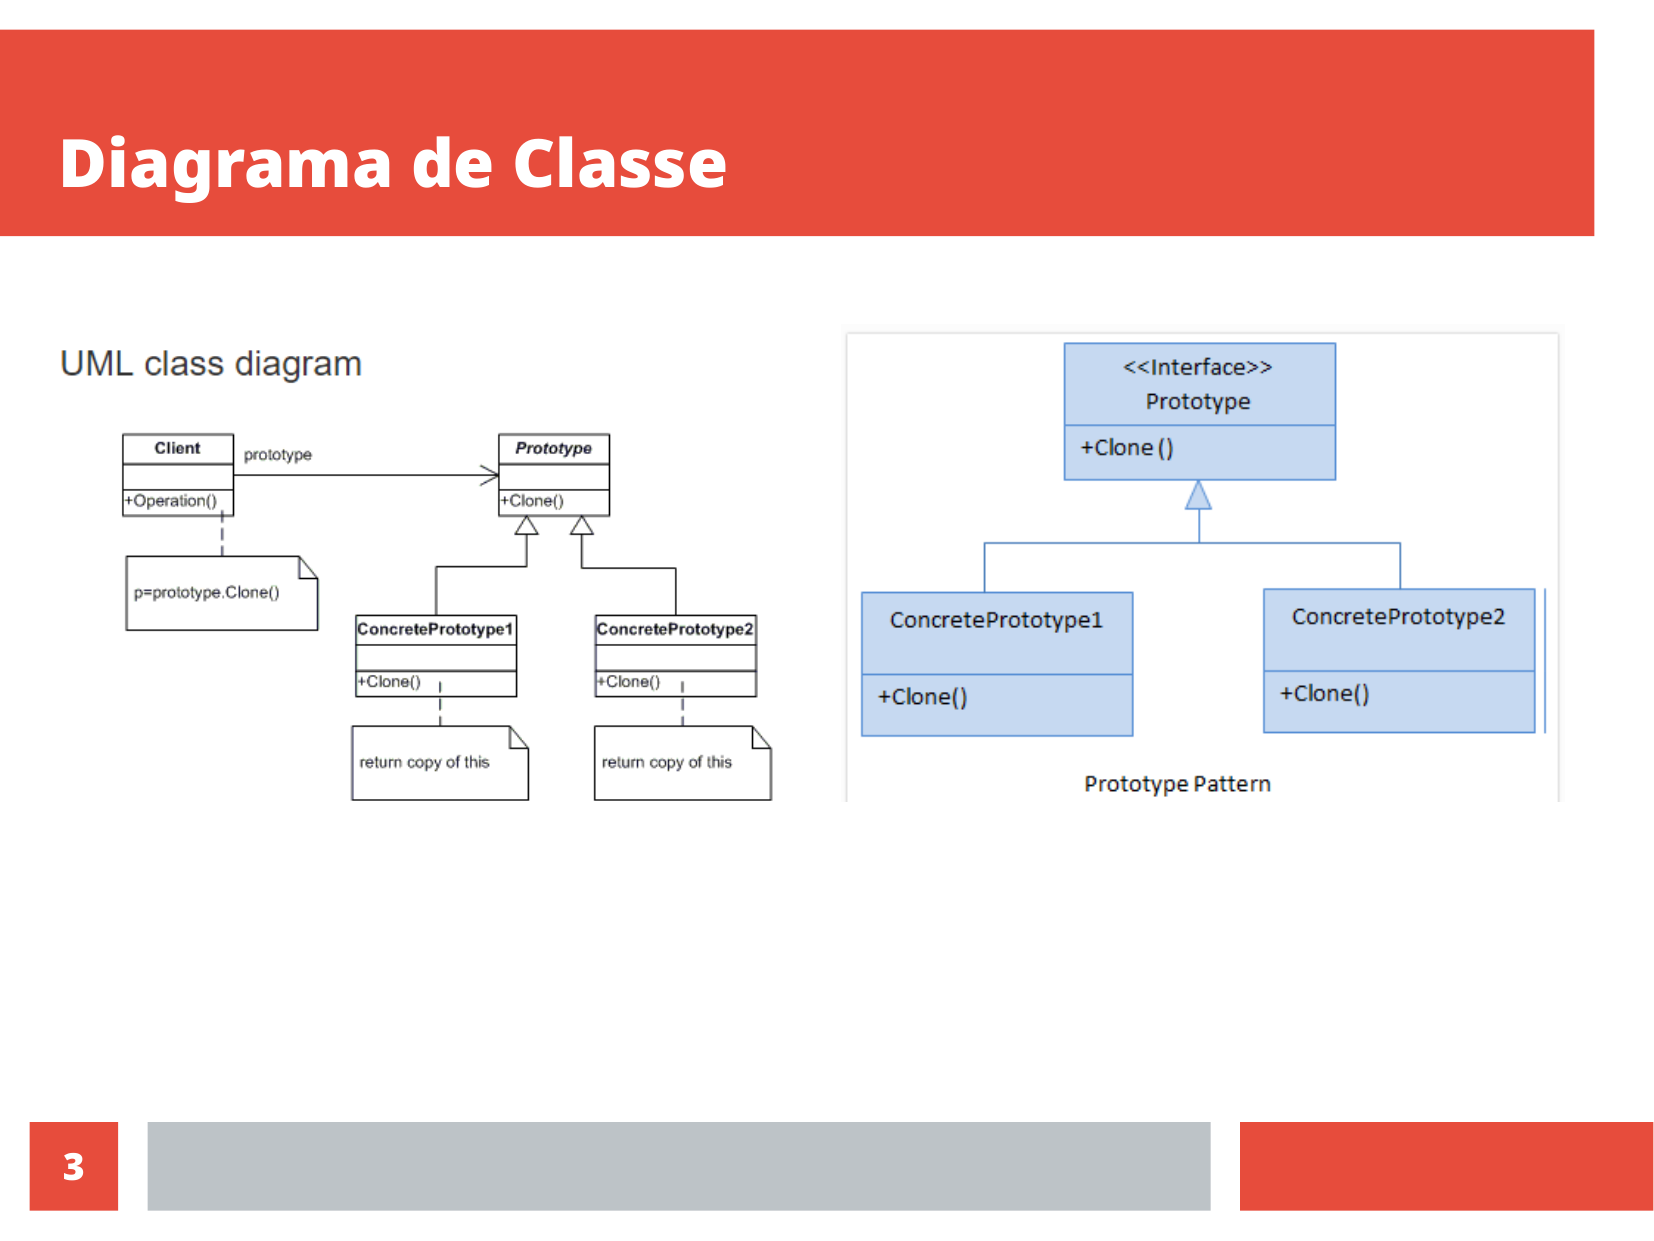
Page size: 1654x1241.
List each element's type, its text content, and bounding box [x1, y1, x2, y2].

picture [59, 324, 811, 863]
picture [841, 324, 1565, 802]
title Diagrama de Classe [59, 59, 1595, 207]
